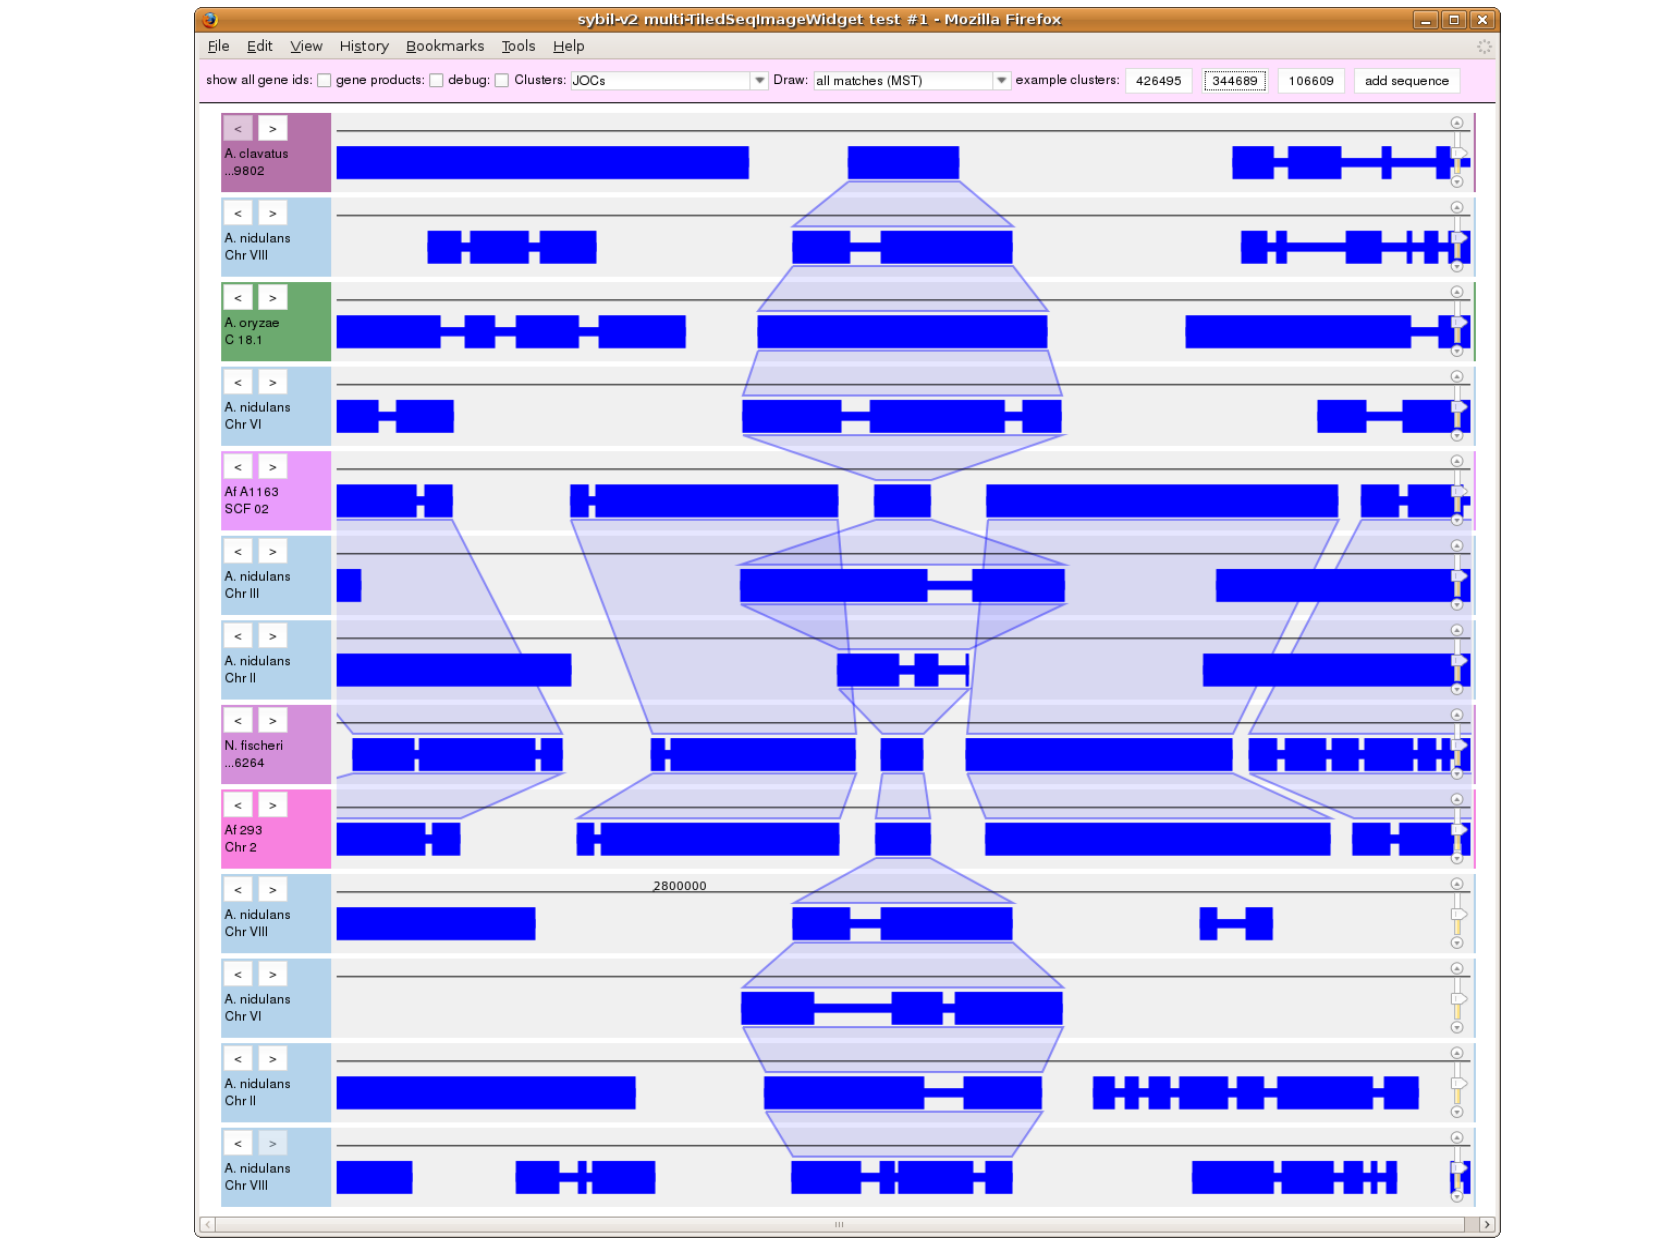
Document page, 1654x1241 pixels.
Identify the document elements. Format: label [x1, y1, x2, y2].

picture [194, 7, 1501, 1238]
